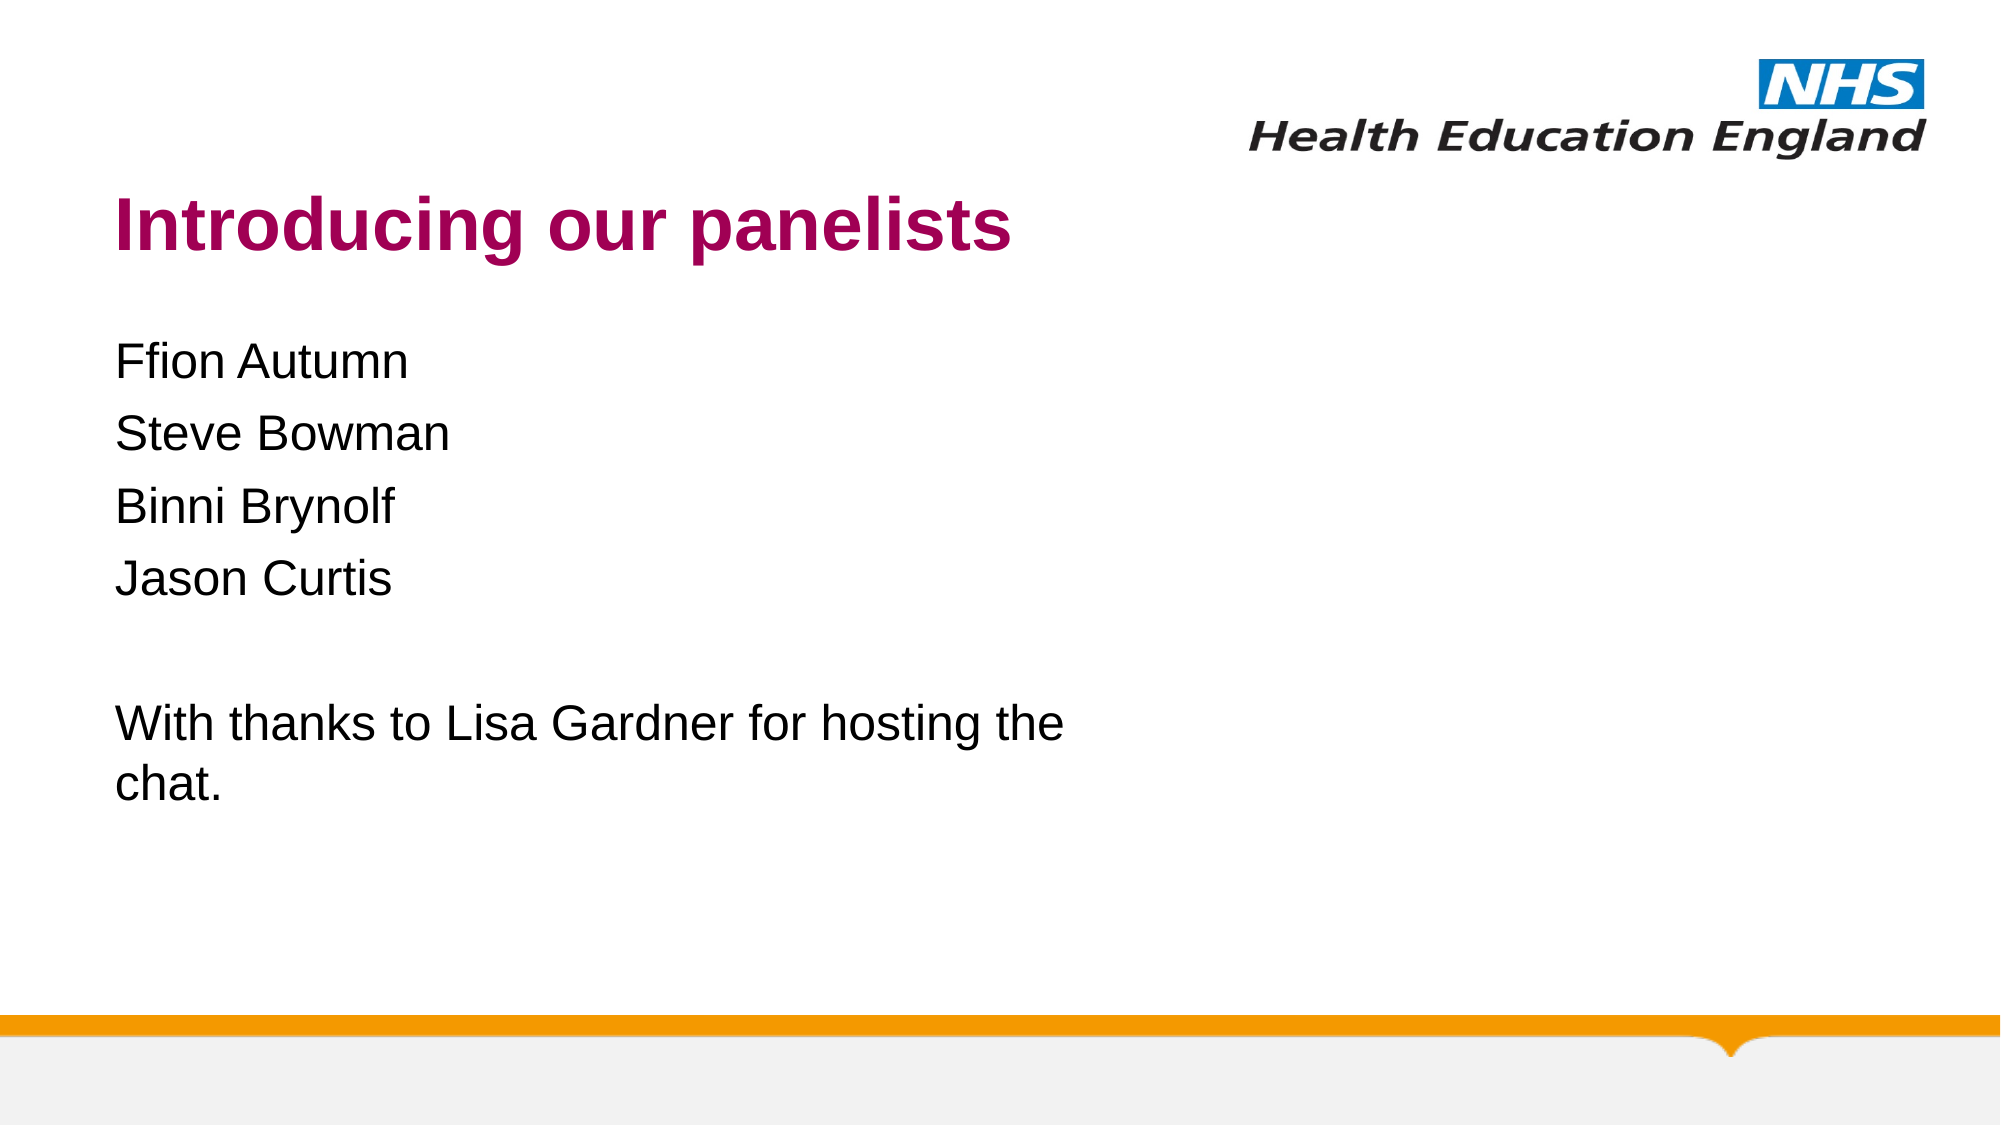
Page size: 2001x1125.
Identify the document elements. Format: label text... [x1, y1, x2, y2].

title Introducing our panelists [99, 168, 1801, 280]
list Ffion Autumn Steve Bowman Binni Brynolf Jason Curtis With thanks to Lisa Gardner for hosting the chat. [99, 320, 1888, 932]
